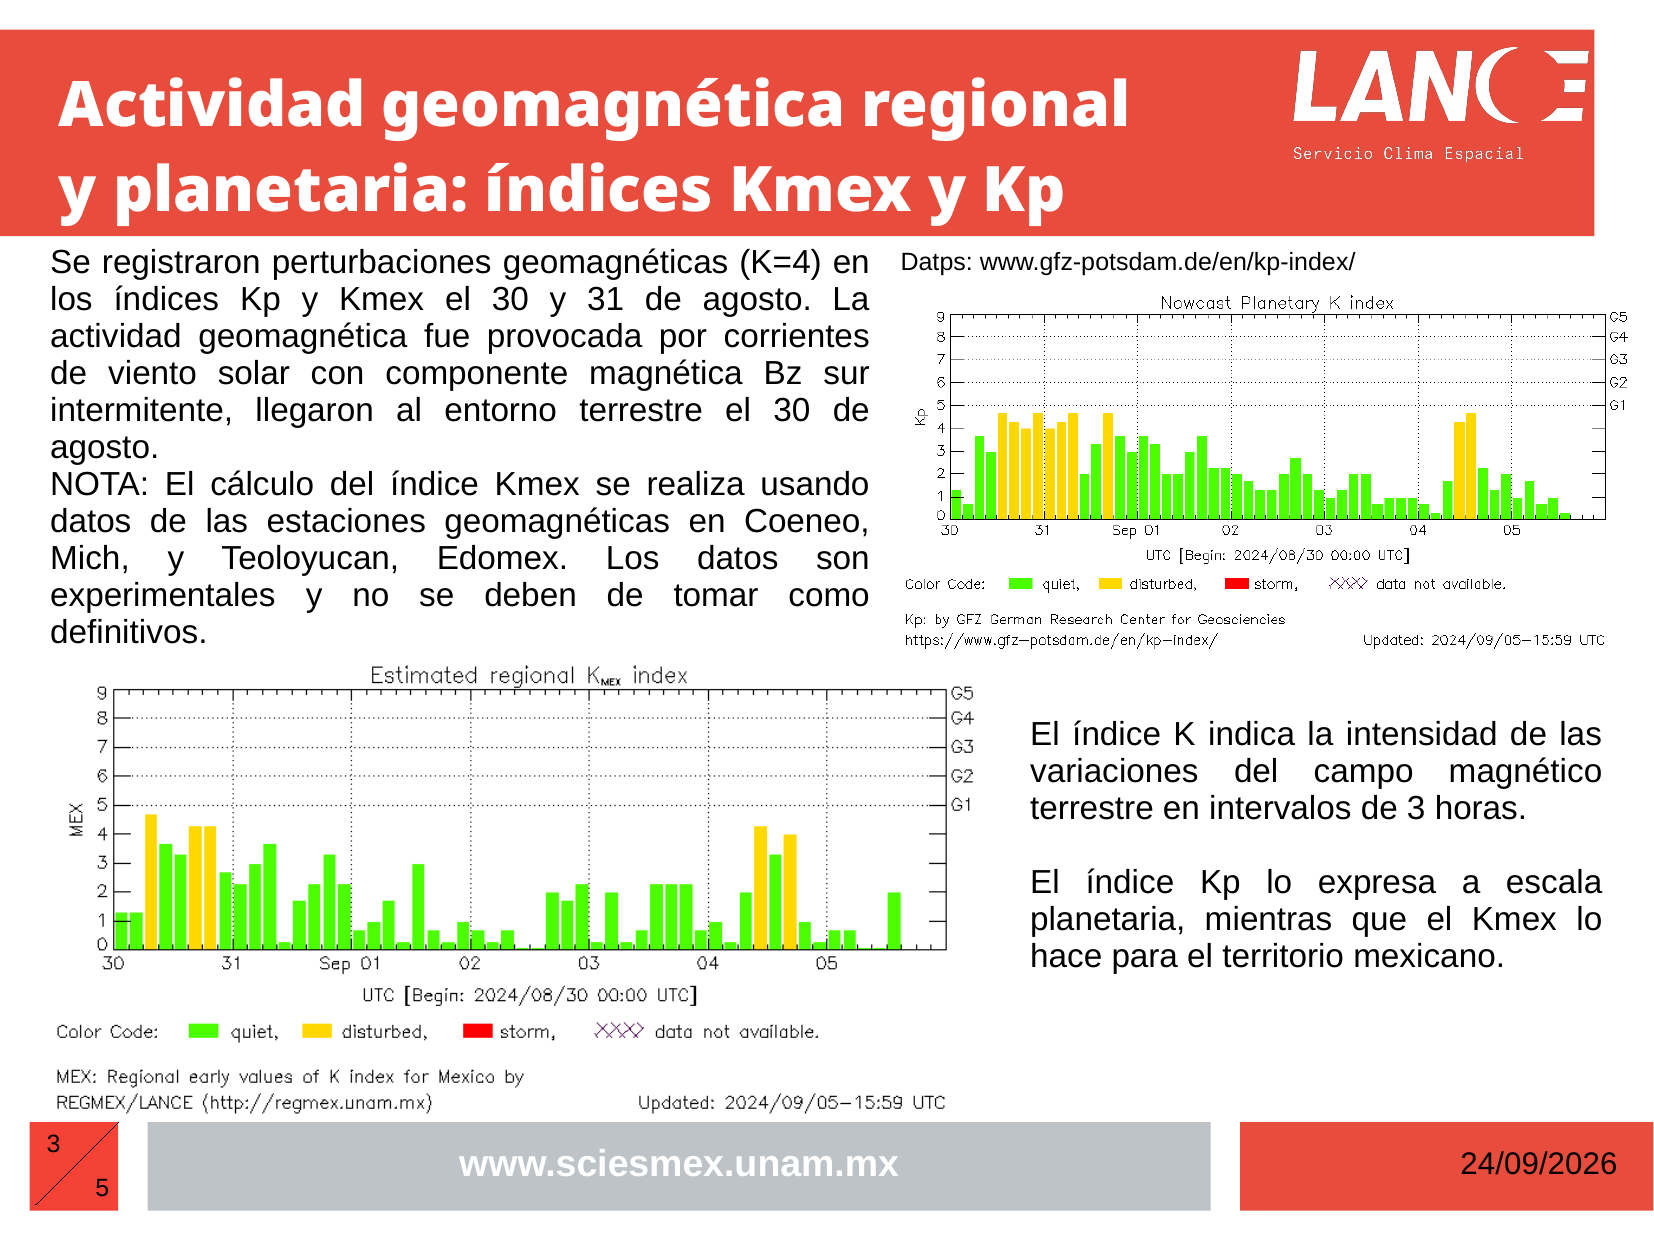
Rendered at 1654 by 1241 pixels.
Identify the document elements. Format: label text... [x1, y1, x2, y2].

text_box www.sciesmex.unam.mx [153, 1122, 1205, 1205]
text_box 5 [35, 1151, 125, 1209]
text_box El índice K indica la intensidad de las variaciones del campo magnético terrestre en intervalos de 3 horas. El índice Kp lo expresa a escala planetaria, mientras que el Kmex lo hace para el territorio mexicano. [1015, 707, 1619, 1052]
text_box Se registraron perturbaciones geomagnéticas (K=4) en los índices Kp y Kmex el 30 y 31 de agosto. La actividad geomagnética fue provocada por corrientes de viento solar con componente magnética Bz sur intermitente, llegaron al entorno terrestre el 30 de agosto. NOTA: El cálculo del índice Kmex se realiza usando datos de las estaciones geomagnéticas en Coeneo, Mich, y Teoloyucan, Edomex. Los datos son experimentales y no se deben de tomar como definitivos. [35, 236, 886, 733]
title Actividad geomagnética regional y planetaria: índices Kmex y Kp [59, 59, 1312, 207]
picture [1293, 47, 1589, 162]
text_box 05/09/2024 [1424, 1122, 1654, 1205]
picture [47, 277, 1642, 1116]
text_box Datps: www.gfz-potsdam.de/en/kp-index/ [886, 240, 1654, 284]
text_box <número> [31, 1122, 176, 1170]
